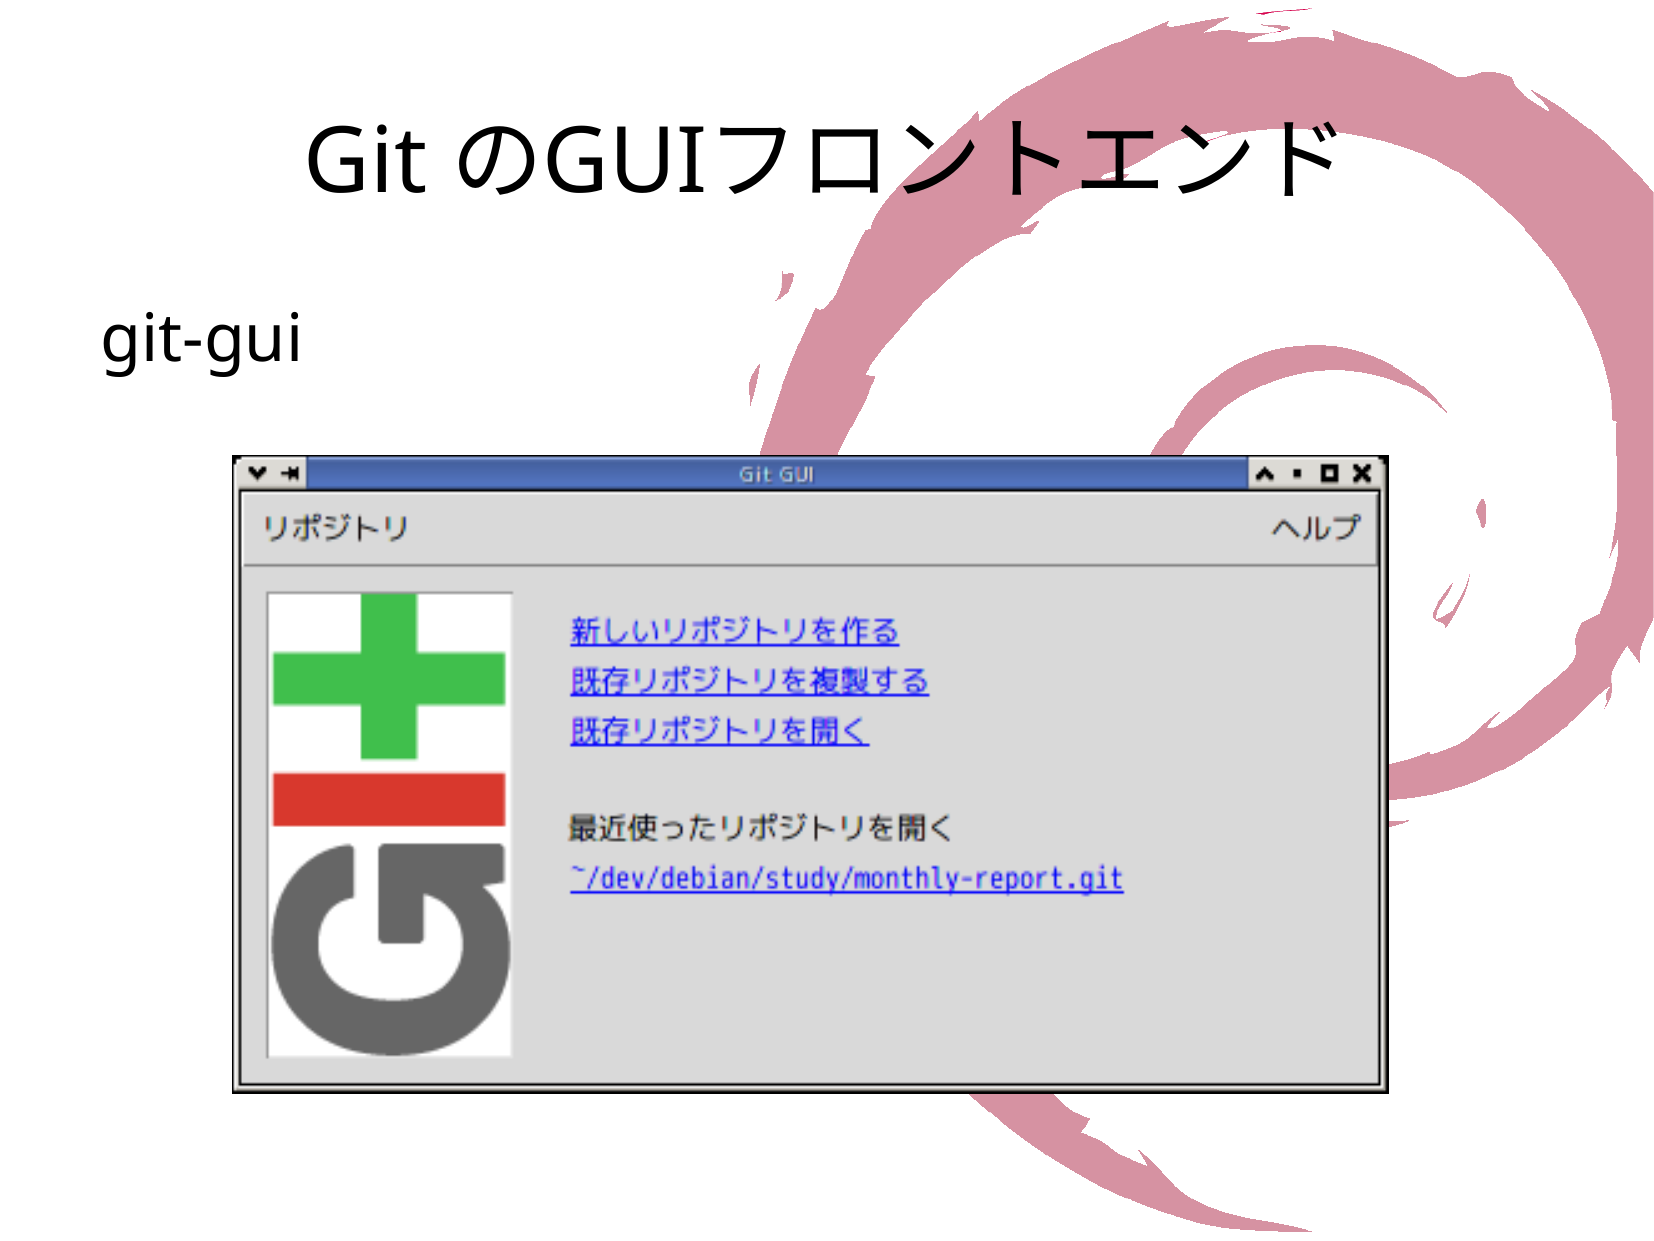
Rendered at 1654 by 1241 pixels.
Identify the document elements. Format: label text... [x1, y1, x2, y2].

list git-gui [82, 290, 1571, 1094]
picture [232, 0, 1654, 1241]
title Git のGUIフロントエンド [82, 56, 1571, 250]
